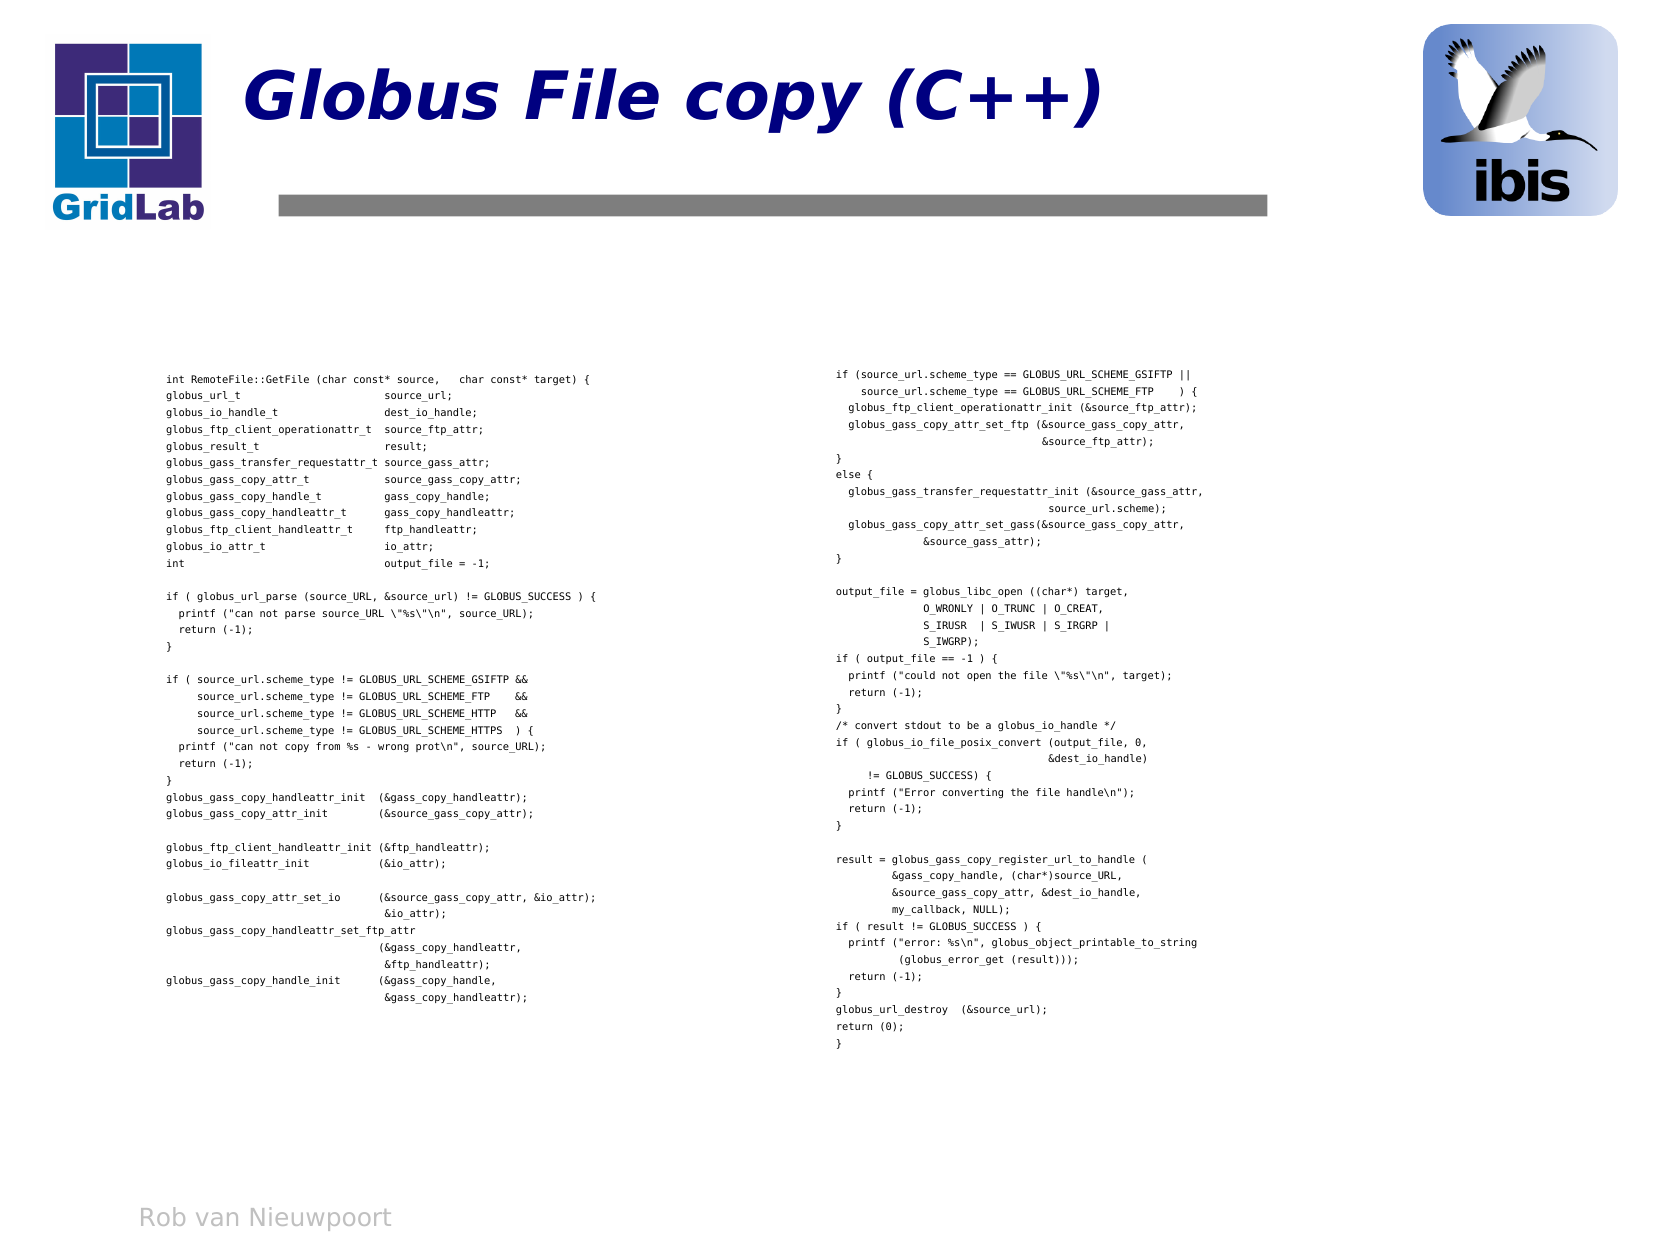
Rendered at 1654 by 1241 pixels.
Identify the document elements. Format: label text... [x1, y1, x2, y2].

picture [1423, 24, 1618, 216]
picture [45, 34, 211, 230]
text_box if (source_url.scheme_type == GLOBUS_URL_SCHEME_GSIFTP || source_url.scheme_type == GLOBUS_URL_SCHEME_FTP ) { globus_ftp_client_operationattr_init (&source_ftp_attr); globus_gass_copy_attr_set_ftp (&source_gass_copy_attr, &source_ftp_attr); } else { globus_gass_transfer_requestattr_init (&source_gass_attr, source_url.scheme); globus_gass_copy_attr_set_gass(&source_gass_copy_attr, &source_gass_attr); } output_file = globus_libc_open ((char*) target, O_WRONLY | O_TRUNC | O_CREAT, S_IRUSR | S_IWUSR | S_IRGRP | S_IWGRP); if ( output_file == -1 ) { printf ("could not open the file \"%s\"\n", target); return (-1); } /* convert stdout to be a globus_io_handle */ if ( globus_io_file_posix_convert (output_file, 0, &dest_io_handle) != GLOBUS_SUCCESS) { printf ("Error converting the file handle\n"); return (-1); } result = globus_gass_copy_register_url_to_handle ( &gass_copy_handle, (char*)source_URL, &source_gass_copy_attr, &dest_io_handle, my_callback, NULL); if ( result != GLOBUS_SUCCESS ) { printf ("error: %s\n", globus_object_printable_to_string (globus_error_get (result))); return (-1); } globus_url_destroy (&source_url); return (0); } [821, 360, 1618, 1108]
title Globus File copy (C++) [243, 0, 1280, 187]
text_box int RemoteFile::GetFile (char const* source, char const* target) { globus_url_t source_url; globus_io_handle_t dest_io_handle; globus_ftp_client_operationattr_t source_ftp_attr; globus_result_t result; globus_gass_transfer_requestattr_t source_gass_attr; globus_gass_copy_attr_t source_gass_copy_attr; globus_gass_copy_handle_t gass_copy_handle; globus_gass_copy_handleattr_t gass_copy_handleattr; globus_ftp_client_handleattr_t ftp_handleattr; globus_io_attr_t io_attr; int output_file = -1; if ( globus_url_parse (source_URL, &source_url) != GLOBUS_SUCCESS ) { printf ("can not parse source_URL \"%s\"\n", source_URL); return (-1); } if ( source_url.scheme_type != GLOBUS_URL_SCHEME_GSIFTP && source_url.scheme_type != GLOBUS_URL_SCHEME_FTP && source_url.scheme_type != GLOBUS_URL_SCHEME_HTTP && source_url.scheme_type != GLOBUS_URL_SCHEME_HTTPS ) { printf ("can not copy from %s - wrong prot\n", source_URL); return (-1); } globus_gass_copy_handleattr_init (&gass_copy_handleattr); globus_gass_copy_attr_init (&source_gass_copy_attr); globus_ftp_client_handleattr_init (&ftp_handleattr); globus_io_fileattr_init (&io_attr); globus_gass_copy_attr_set_io (&source_gass_copy_attr, &io_attr); &io_attr); globus_gass_copy_handleattr_set_ftp_attr (&gass_copy_handleattr, &ftp_handleattr); globus_gass_copy_handle_init (&gass_copy_handle, &gass_copy_handleattr); [151, 364, 920, 1154]
